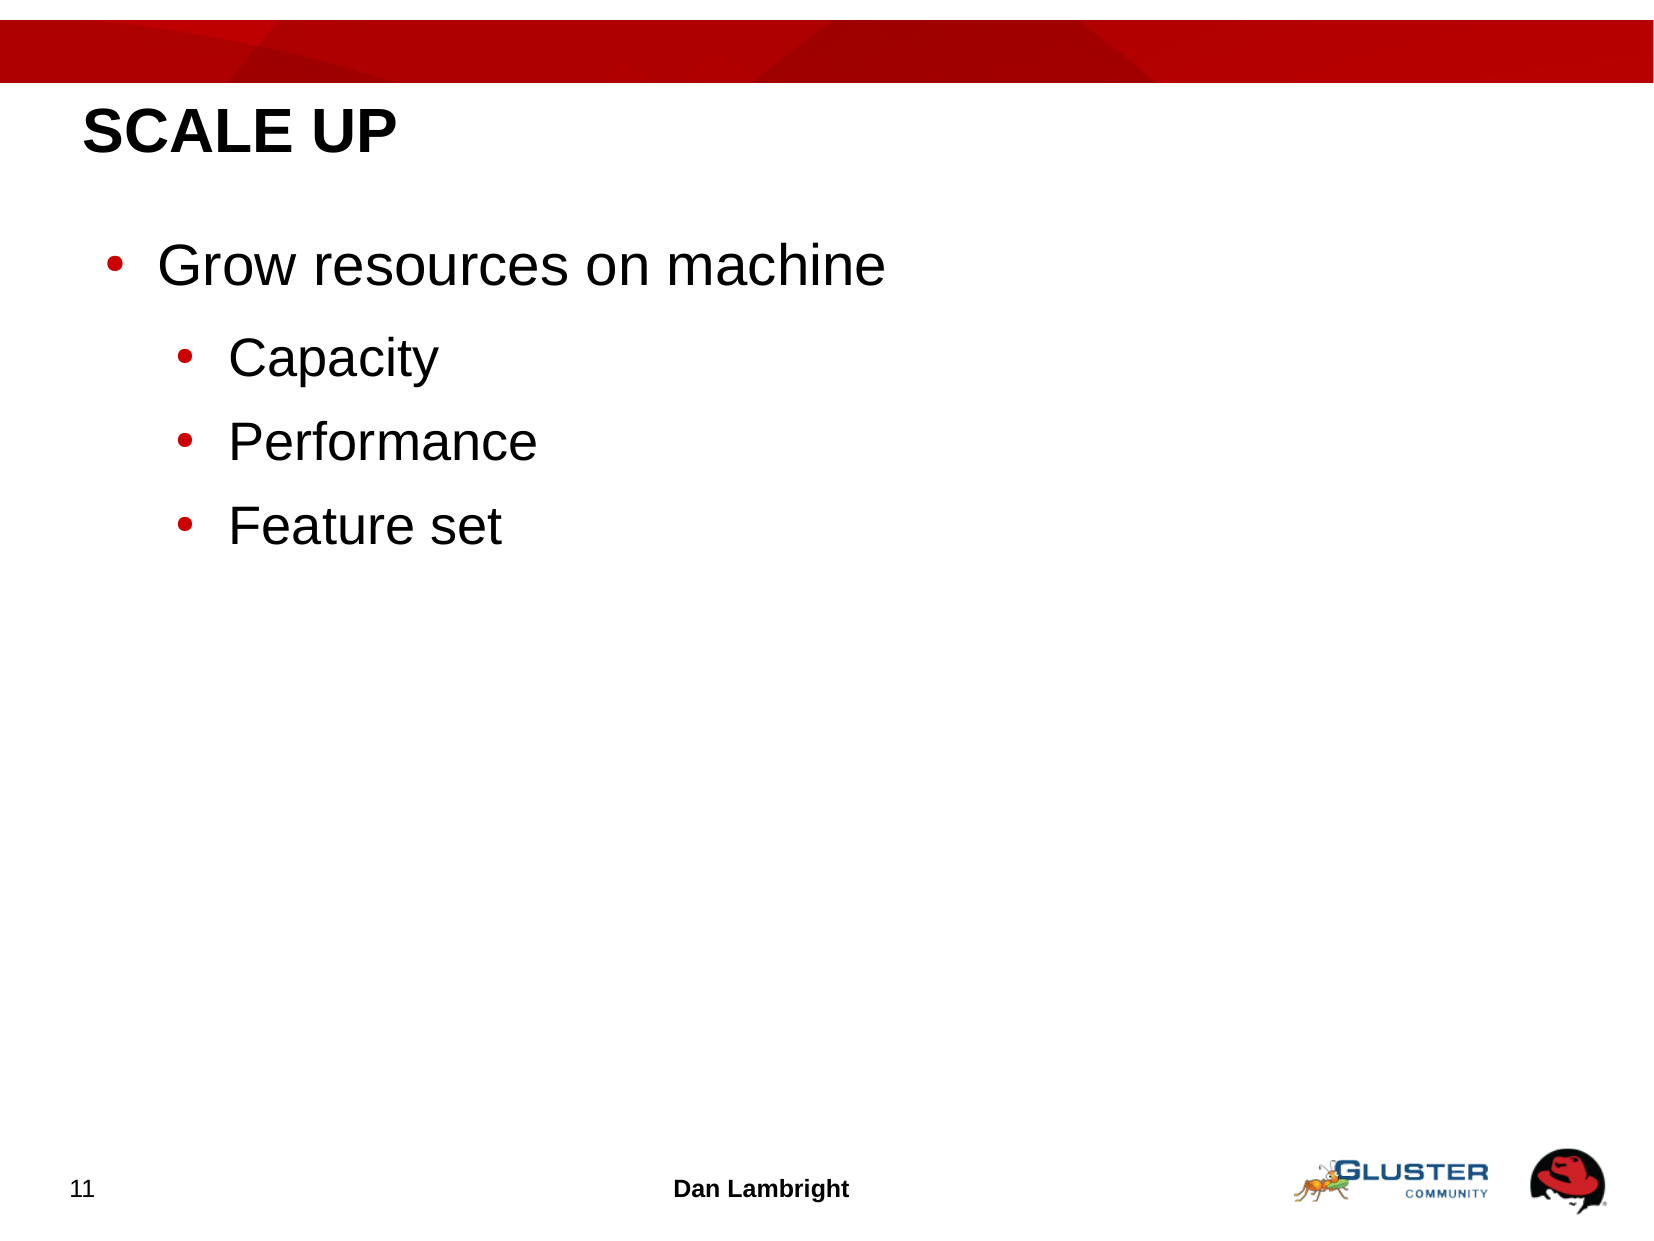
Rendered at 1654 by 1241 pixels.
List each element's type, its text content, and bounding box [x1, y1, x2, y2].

list Grow resources on machine Capacity Performance Feature set [86, 232, 1576, 1027]
title SCALE UP [82, 37, 1571, 226]
picture [1529, 1146, 1613, 1224]
picture [1294, 1158, 1488, 1203]
picture [0, 20, 1654, 83]
